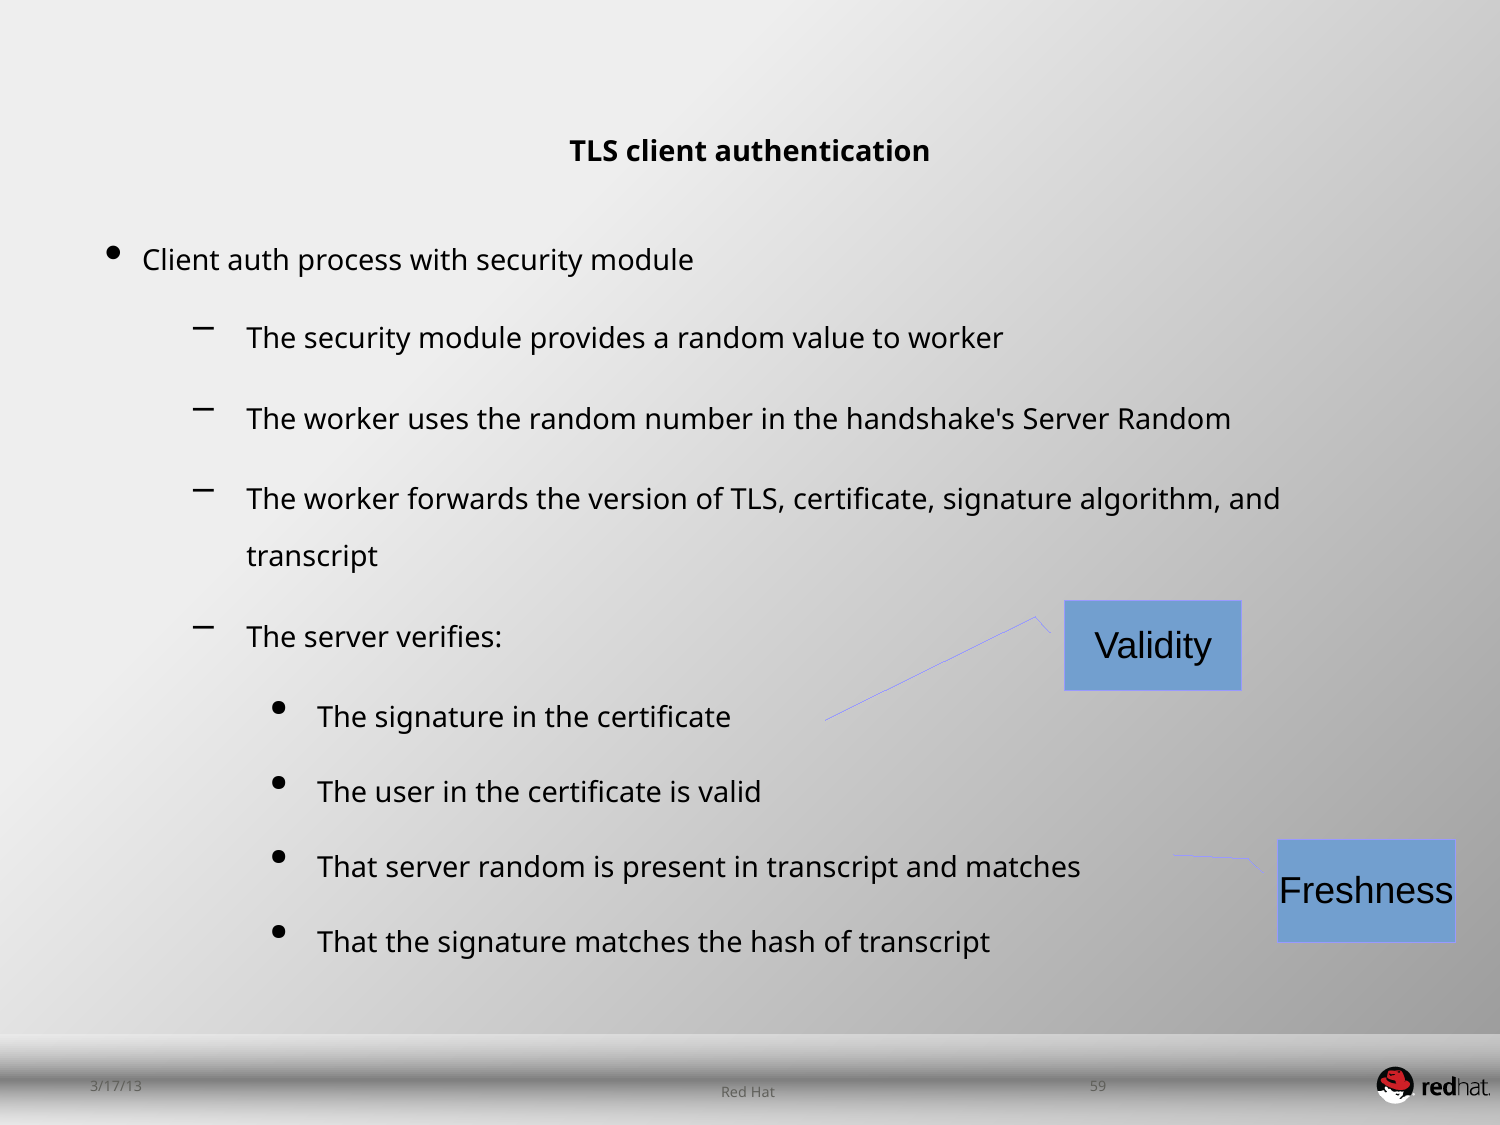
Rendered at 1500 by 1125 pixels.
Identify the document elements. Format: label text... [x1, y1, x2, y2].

slide_number 3/17/13 [75, 1051, 425, 1112]
footer Red Hat [300, 1065, 1200, 1110]
text_box Freshness [1278, 840, 1455, 942]
text_box Validity [1065, 600, 1242, 690]
title TLS client authentication [75, 22, 1426, 188]
list Client auth process with security module The security module provides a random value to worker The worker uses the random number in the handshake's Server Random The worker forwards the version of TLS, certificate, signature algorithm, and transcript The server verifies: The signature in the certificate The user in the certificate is valid That server random is present in transcript and matches That the signature matches the hash of transcript [74, 209, 1425, 1012]
picture [1364, 1057, 1500, 1110]
slide_number <number> [1074, 1051, 1337, 1112]
